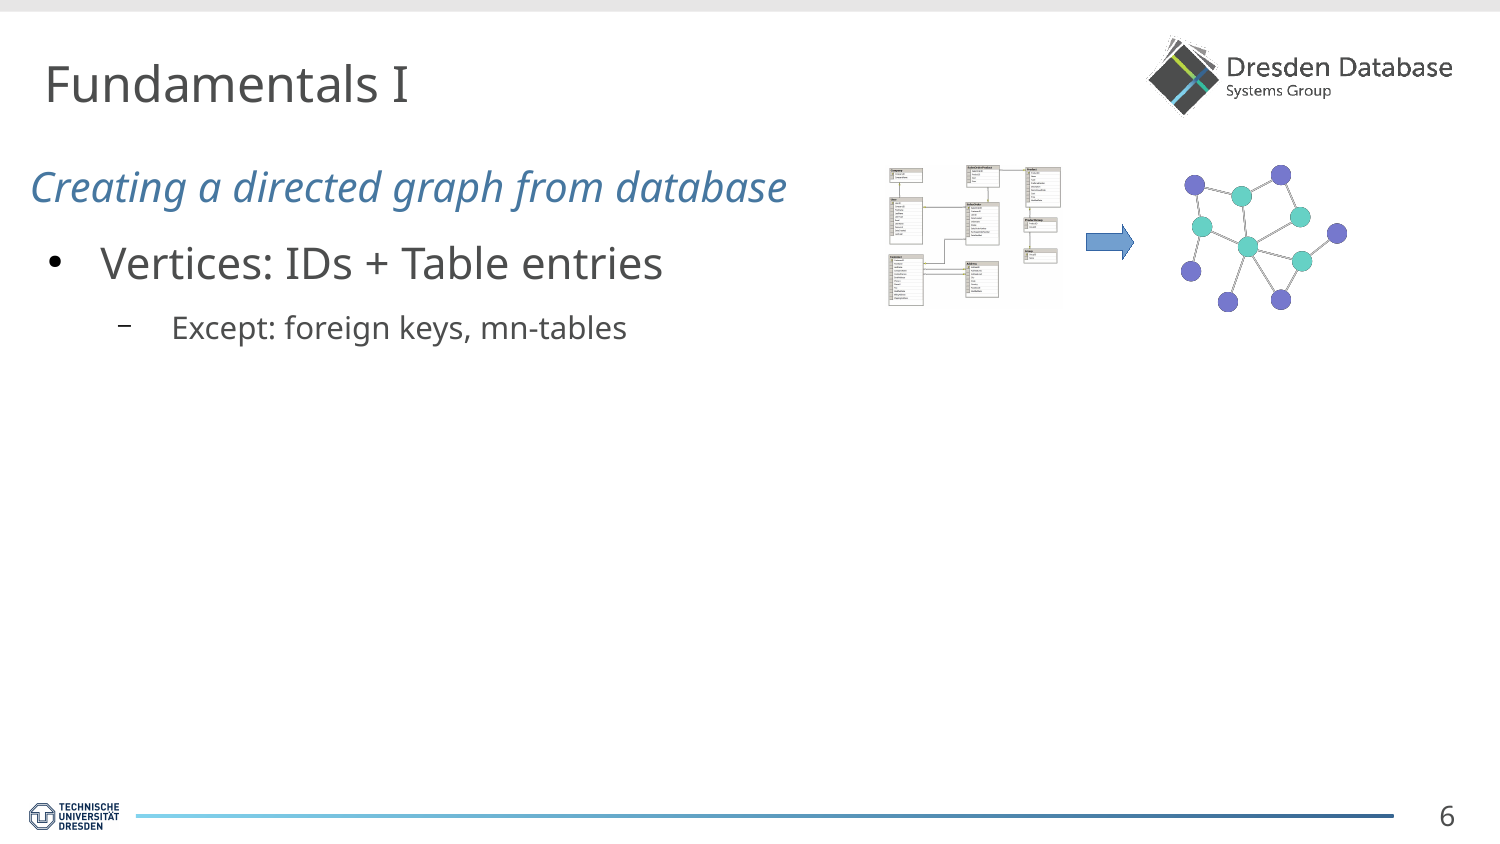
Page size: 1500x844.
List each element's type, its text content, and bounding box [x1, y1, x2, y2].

text_box [1086, 224, 1134, 260]
picture [885, 165, 1063, 309]
picture [29, 803, 119, 830]
picture [1181, 165, 1347, 312]
picture [1145, 35, 1453, 118]
list Creating a directed graph from database Vertices: IDs + Table entries Except: foreign keys, mn-tables [29, 159, 1471, 780]
title Fundamentals I [29, 47, 1093, 118]
